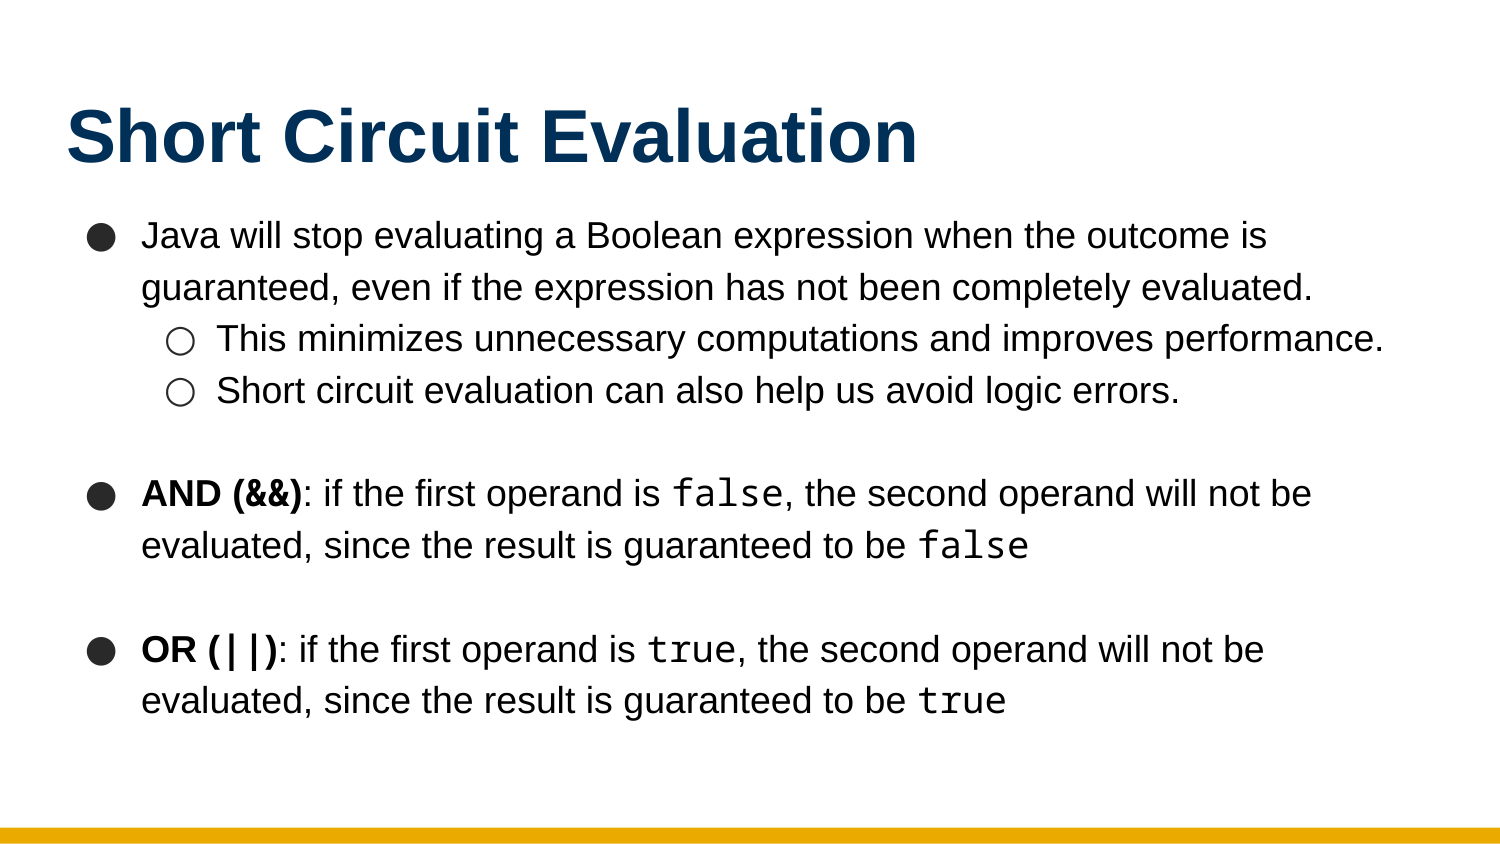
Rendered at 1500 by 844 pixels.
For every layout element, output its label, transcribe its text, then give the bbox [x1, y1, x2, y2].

title Short Circuit Evaluation [51, 72, 1449, 189]
list Java will stop evaluating a Boolean expression when the outcome is guaranteed, even if the expression has not been completely evaluated. This minimizes unnecessary computations and improves performance. Short circuit evaluation can also help us avoid logic errors. AND (&&): if the first operand is false, the second operand will not be evaluated, since the result is guaranteed to be false OR (||): if the first operand is true, the second operand will not be evaluated, since the result is guaranteed to be true [51, 189, 1449, 753]
